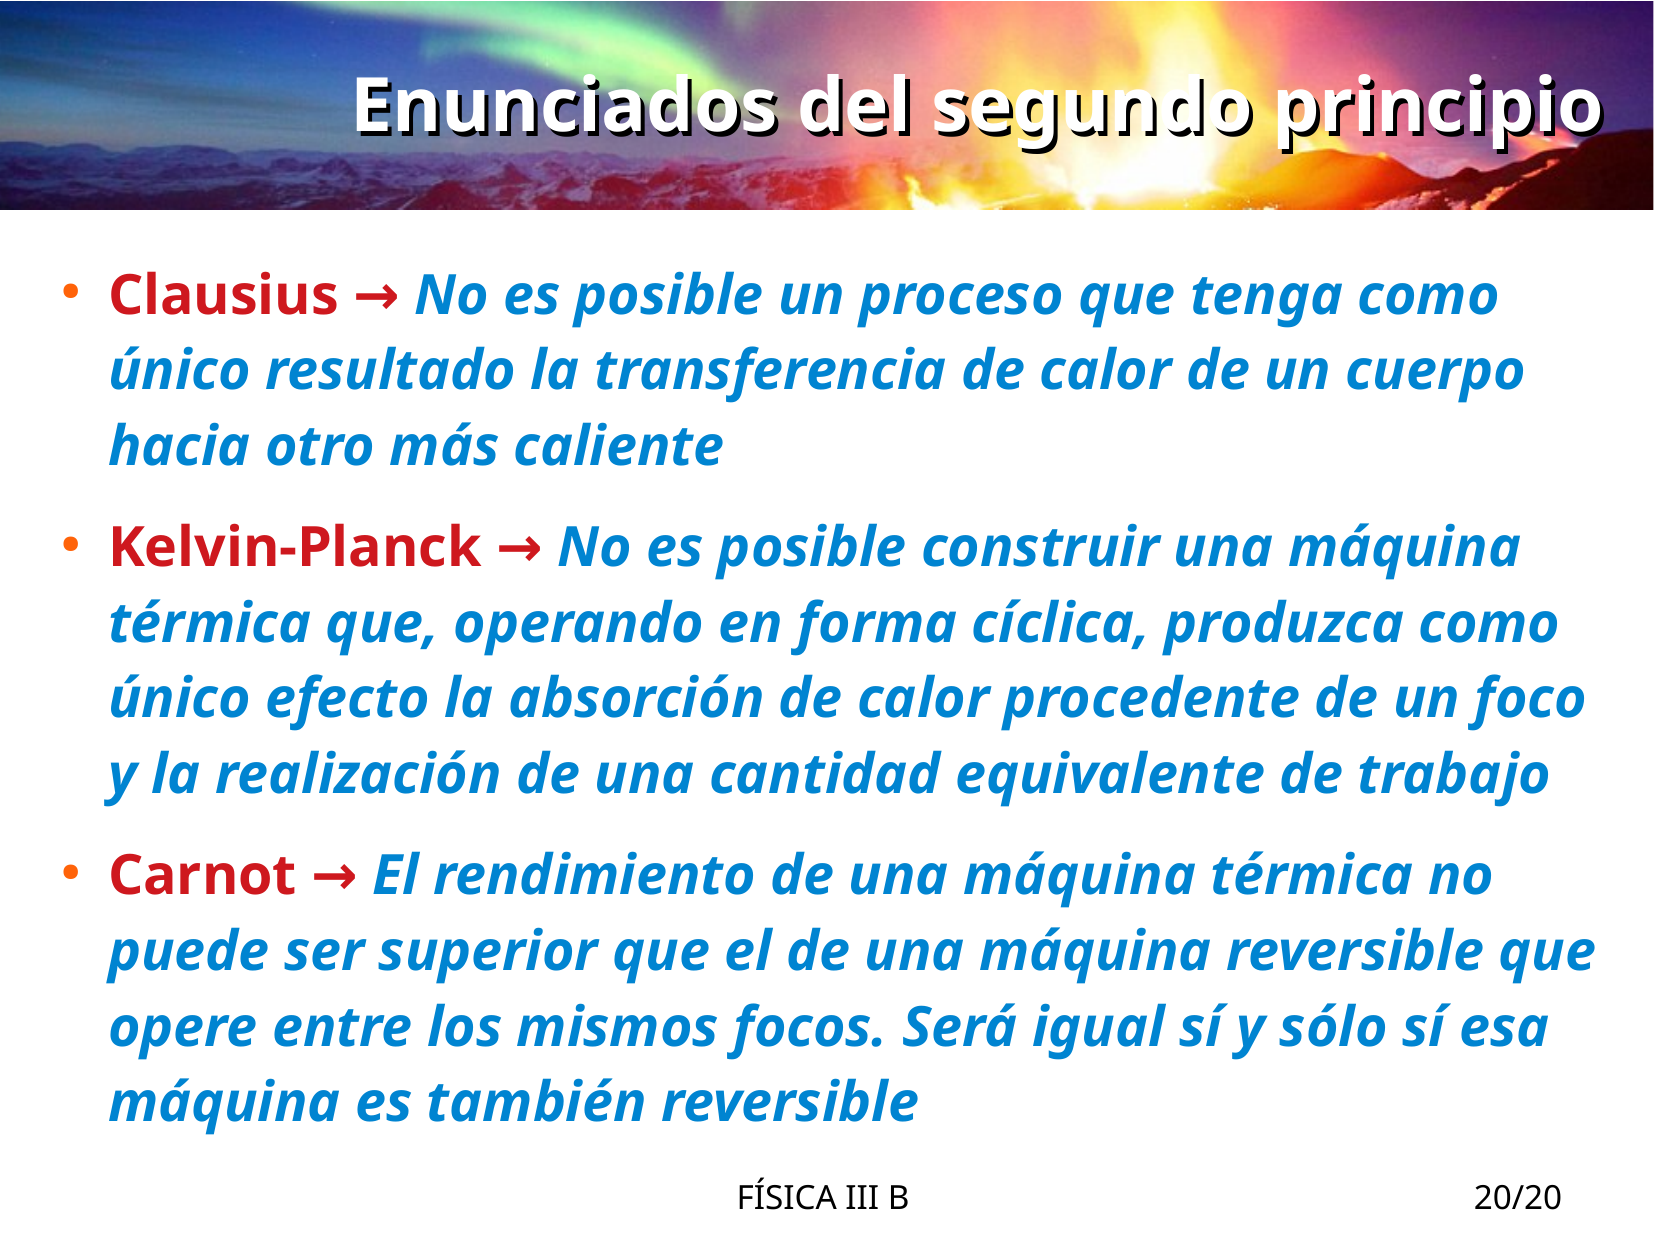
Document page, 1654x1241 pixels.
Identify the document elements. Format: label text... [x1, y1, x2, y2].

title Enunciados del segundo principio [45, 15, 1606, 191]
picture [0, 1, 1654, 210]
list Clausius → No es posible un proceso que tenga como único resultado la transferencia de calor de un cuerpo hacia otro más caliente Kelvin-Planck → No es posible construir una máquina térmica que, operando en forma cíclica, produzca como único efecto la absorción de calor procedente de un foco y la realización de una cantidad equivalente de trabajo Carnot → El rendimiento de una máquina térmica no puede ser superior que el de una máquina reversible que opere entre los mismos focos. Será igual sí y sólo sí esa máquina es también reversible [45, 255, 1606, 1156]
